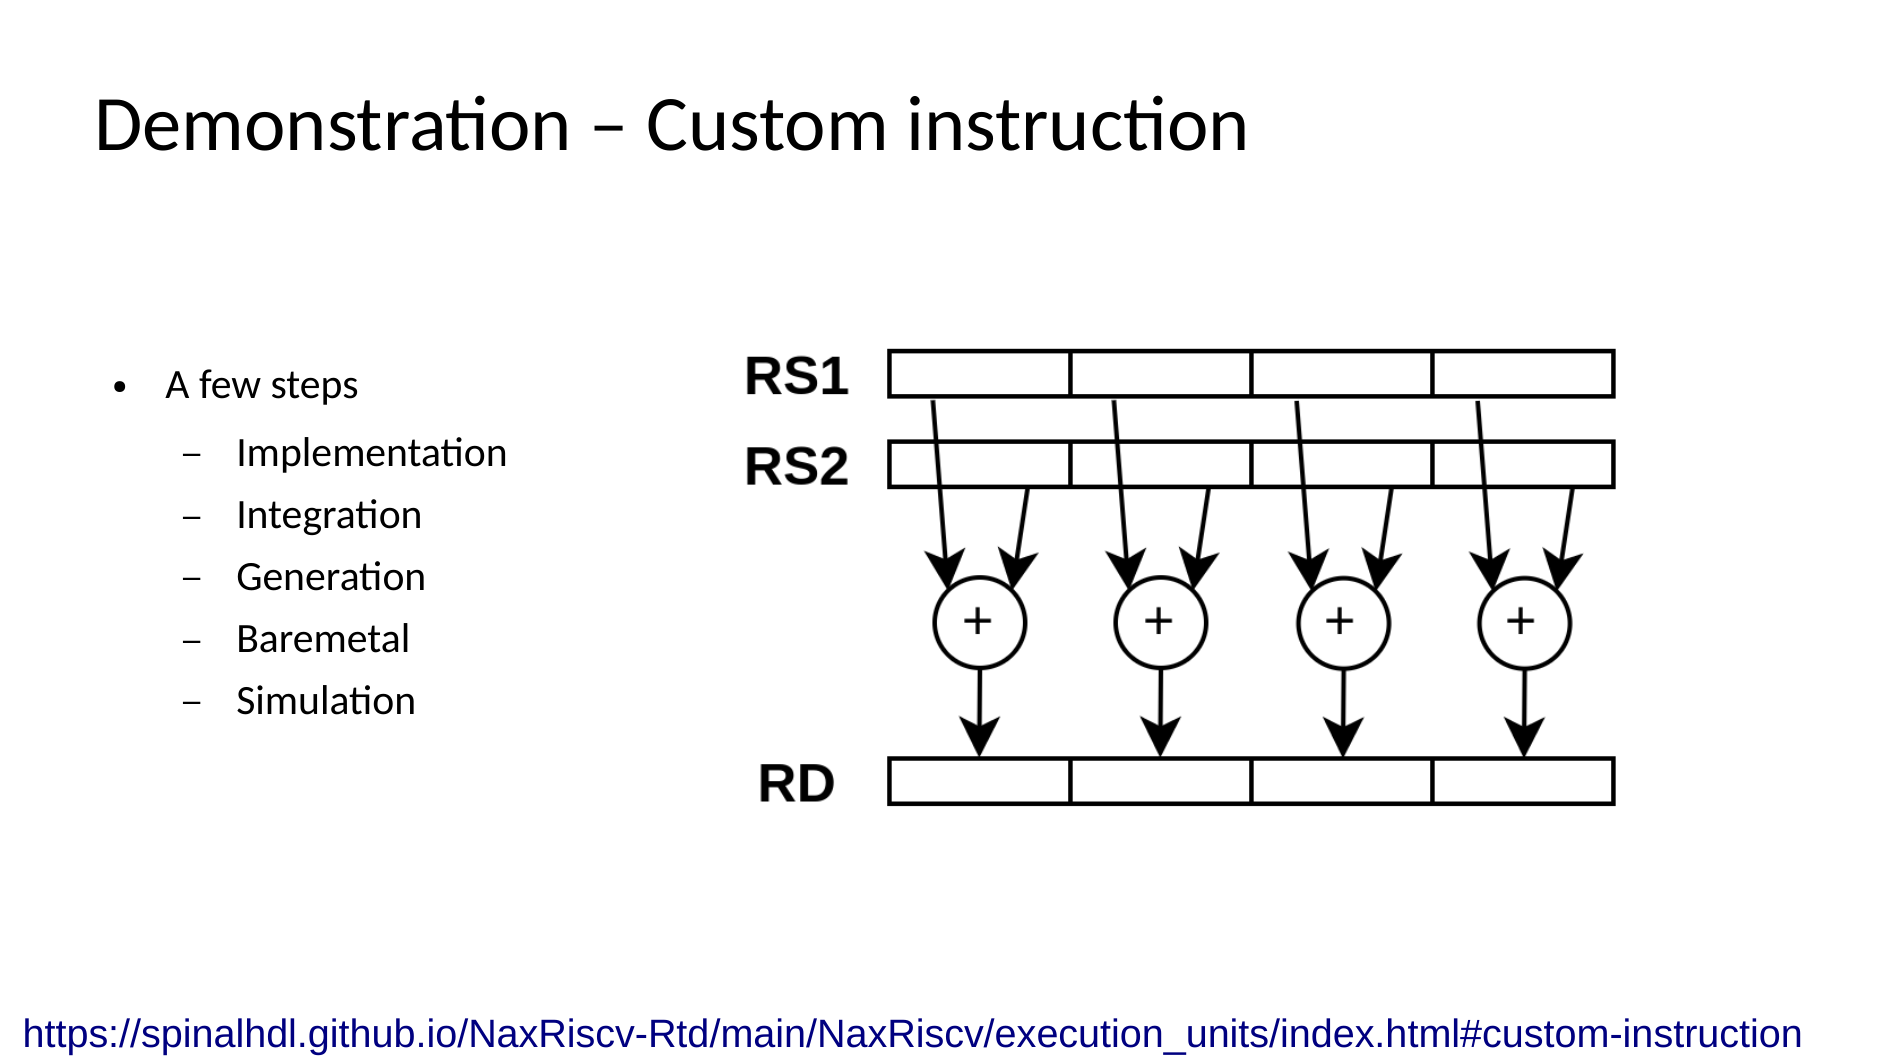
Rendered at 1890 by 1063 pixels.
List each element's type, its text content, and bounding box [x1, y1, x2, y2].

title Demonstration – Custom instruction [94, 42, 1796, 220]
list A few steps Implementation Integration Generation Baremetal Simulation [94, 366, 1890, 1063]
picture [661, 281, 1661, 366]
text_box https://spinalhdl.github.io/NaxRiscv-Rtd/main/NaxRiscv/execution_units/index.html#custom-instruction [8, 1003, 94, 1063]
